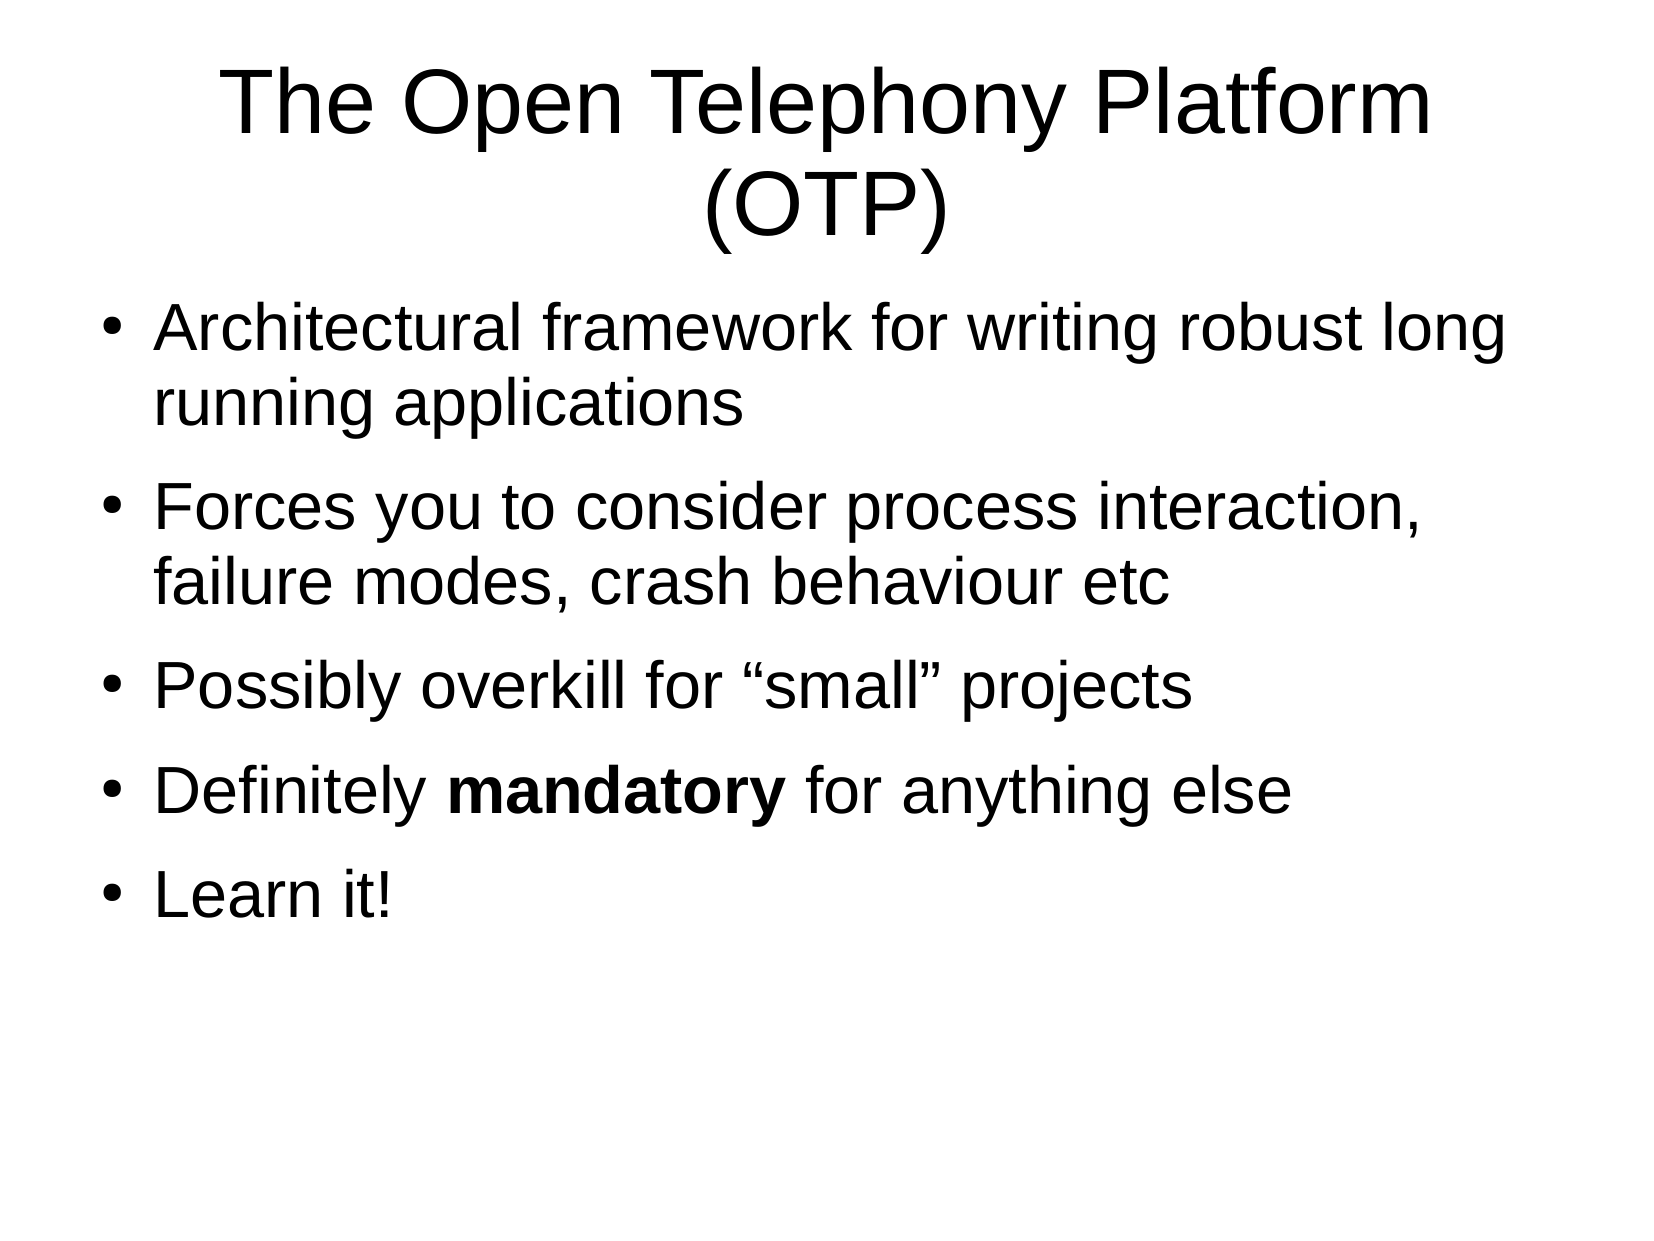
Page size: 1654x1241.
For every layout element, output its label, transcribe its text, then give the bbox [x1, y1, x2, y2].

list Architectural framework for writing robust long running applications Forces you to consider process interaction, failure modes, crash behaviour etc Possibly overkill for “small” projects Definitely mandatory for anything else Learn it! [82, 290, 1571, 1109]
title The Open Telephony Platform (OTP) [82, 49, 1571, 257]
